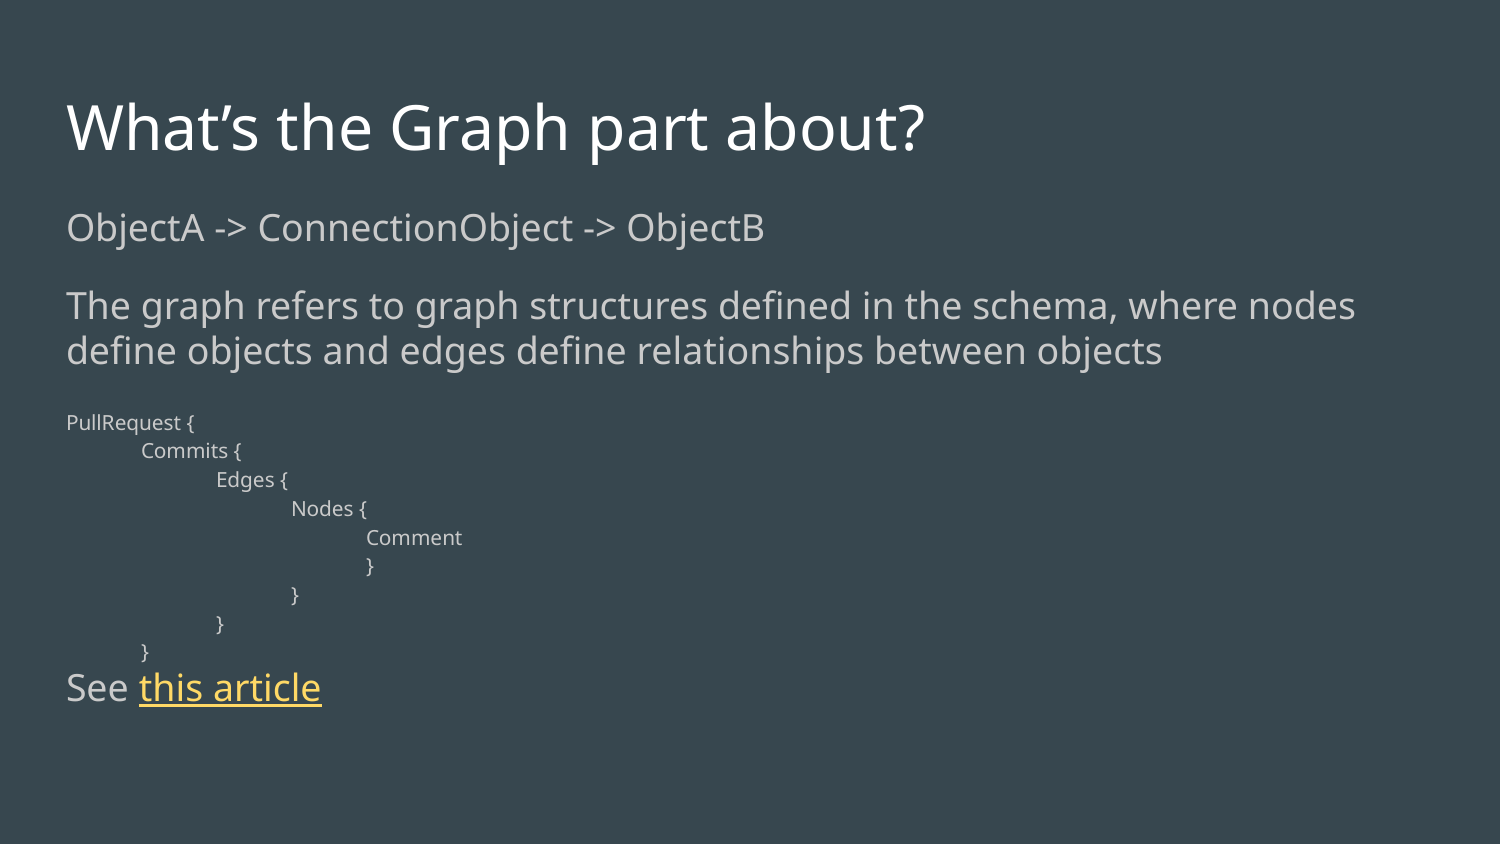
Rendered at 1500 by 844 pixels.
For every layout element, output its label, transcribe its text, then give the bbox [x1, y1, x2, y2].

title What’s the Graph part about? [51, 72, 1449, 167]
list ObjectA -> ConnectionObject -> ObjectB The graph refers to graph structures defined in the schema, where nodes define objects and edges define relationships between objects PullRequest { Commits { Edges { Nodes { Comment } } } } See this article [51, 189, 1449, 750]
